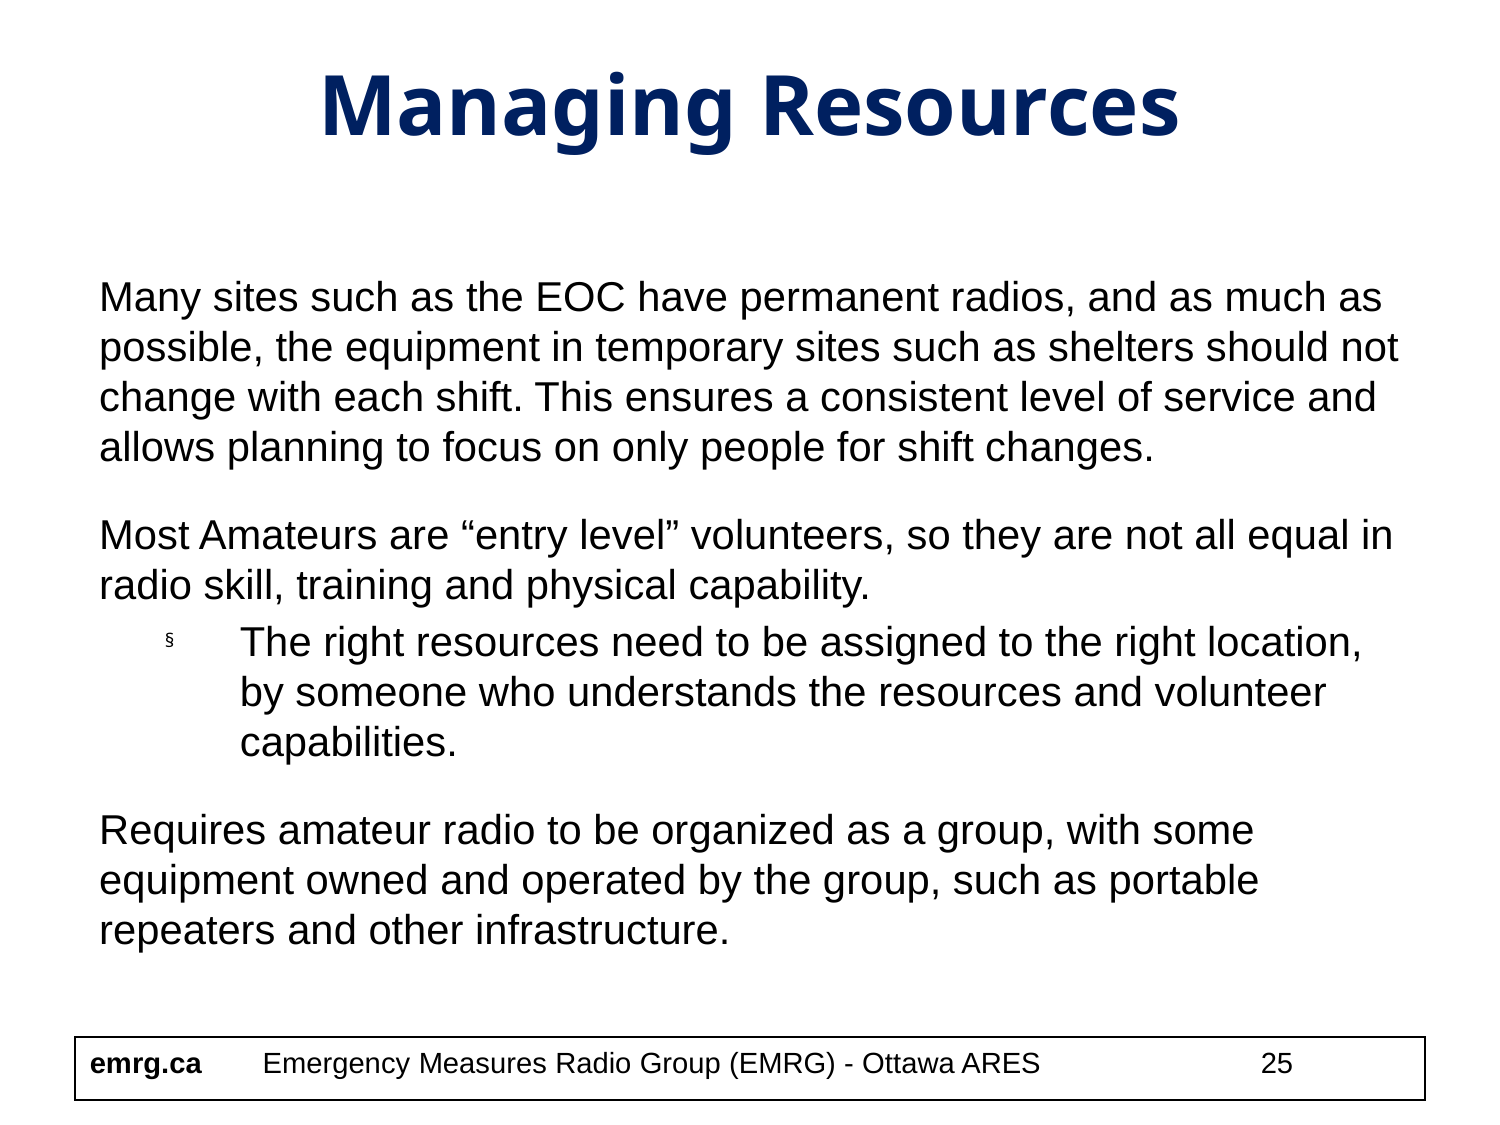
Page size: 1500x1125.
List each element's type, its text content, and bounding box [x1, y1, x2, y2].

text_box Many sites such as the EOC have permanent radios, and as much as possible, the equipment in temporary sites such as shelters should not change with each shift. This ensures a consistent level of service and allows planning to focus on only people for shift changes. Most Amateurs are “entry level” volunteers, so they are not all equal in radio skill, training and physical capability. The right resources need to be assigned to the right location, by someone who understands the resources and volunteer capabilities. Requires amateur radio to be organized as a group, with some equipment owned and operated by the group, such as portable repeaters and other infrastructure. [74, 262, 1425, 1005]
slide_number <number> [1246, 1037, 1425, 1103]
footer Emergency Measures Radio Group (EMRG) - Ottawa ARES [247, 1037, 1238, 1103]
text_box Managing Resources [74, 45, 1425, 233]
